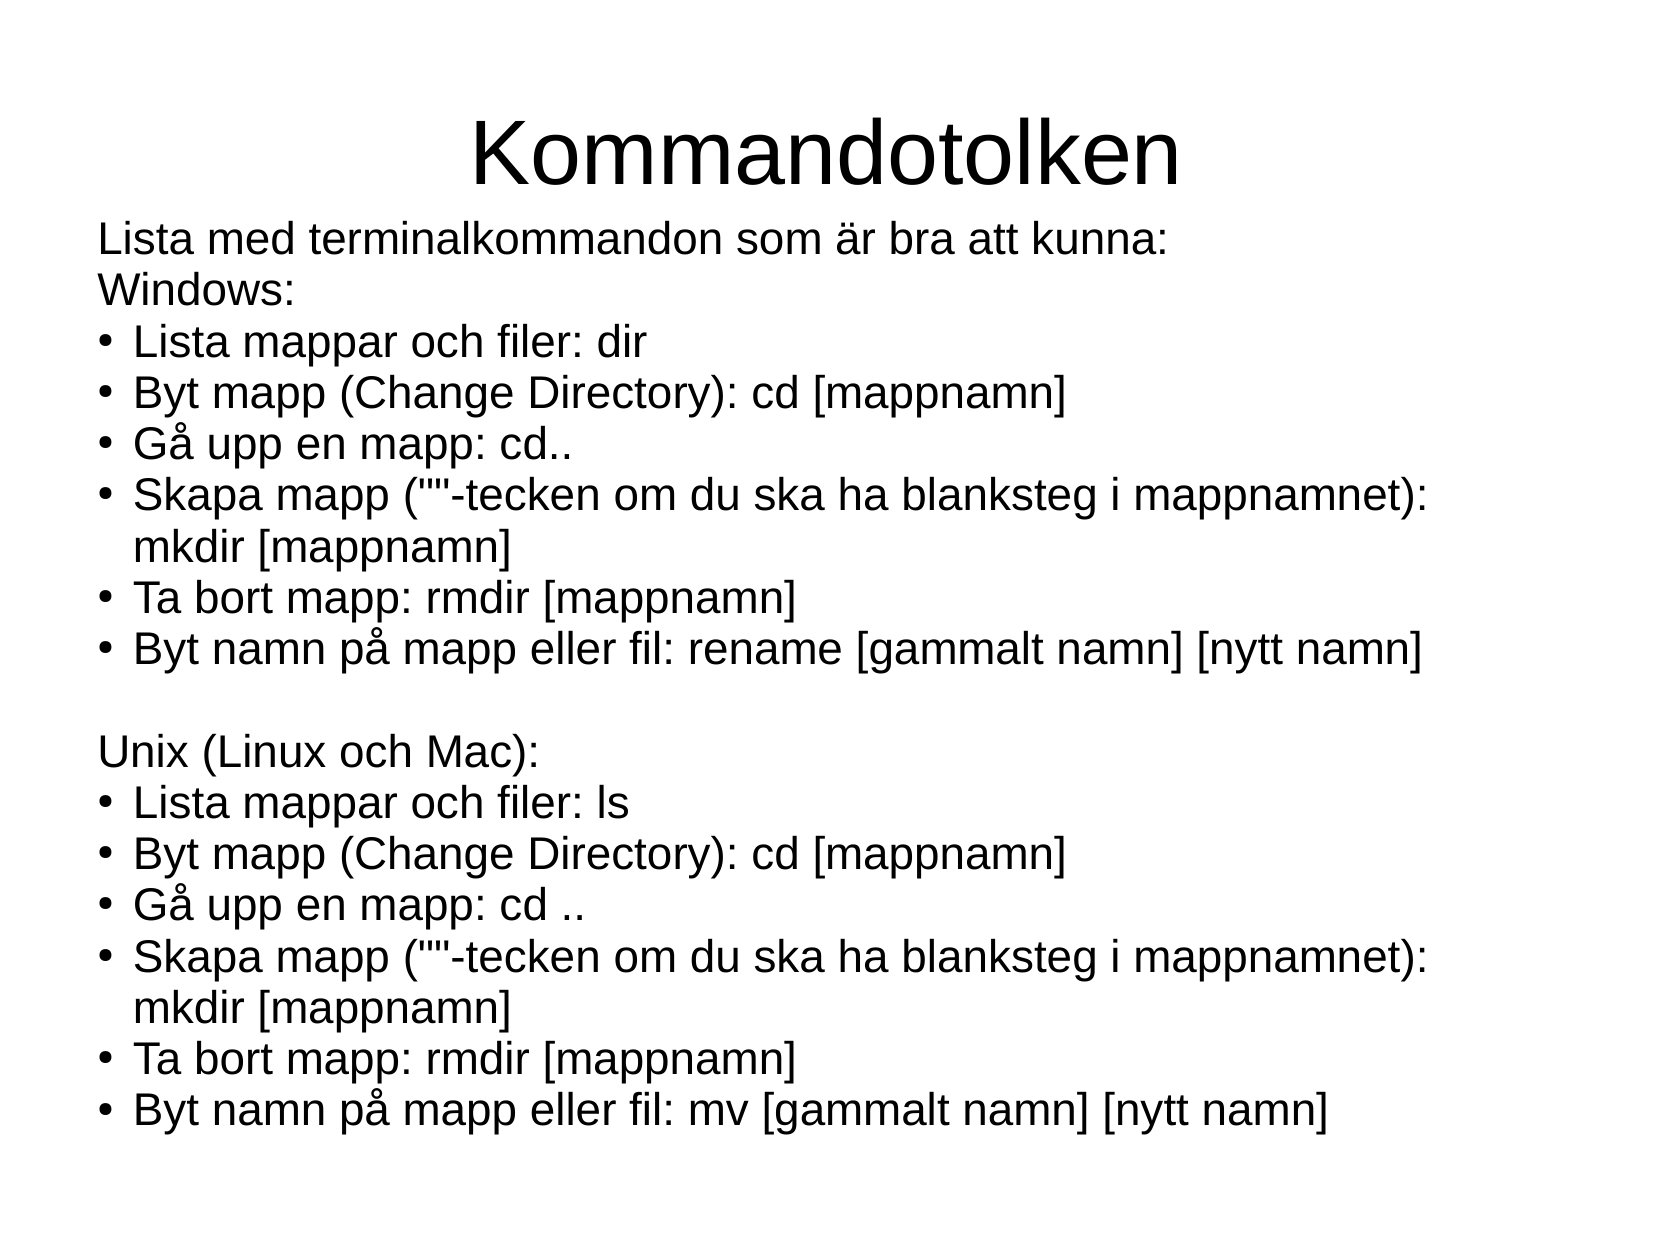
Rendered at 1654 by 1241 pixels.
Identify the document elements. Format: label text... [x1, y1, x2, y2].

title Kommandotolken [82, 49, 1571, 257]
text_box Lista med terminalkommandon som är bra att kunna: Windows: Lista mappar och filer: dir Byt mapp (Change Directory): cd [mappnamn] Gå upp en mapp: cd.. Skapa mapp (""-tecken om du ska ha blanksteg i mappnamnet): mkdir [mappnamn] Ta bort mapp: rmdir [mappnamn] Byt namn på mapp eller fil: rename [gammalt namn] [nytt namn] Unix (Linux och Mac): Lista mappar och filer: ls Byt mapp (Change Directory): cd [mappnamn] Gå upp en mapp: cd .. Skapa mapp (""-tecken om du ska ha blanksteg i mappnamnet): mkdir [mappnamn] Ta bort mapp: rmdir [mappnamn] Byt namn på mapp eller fil: mv [gammalt namn] [nytt namn] [82, 205, 1565, 1144]
